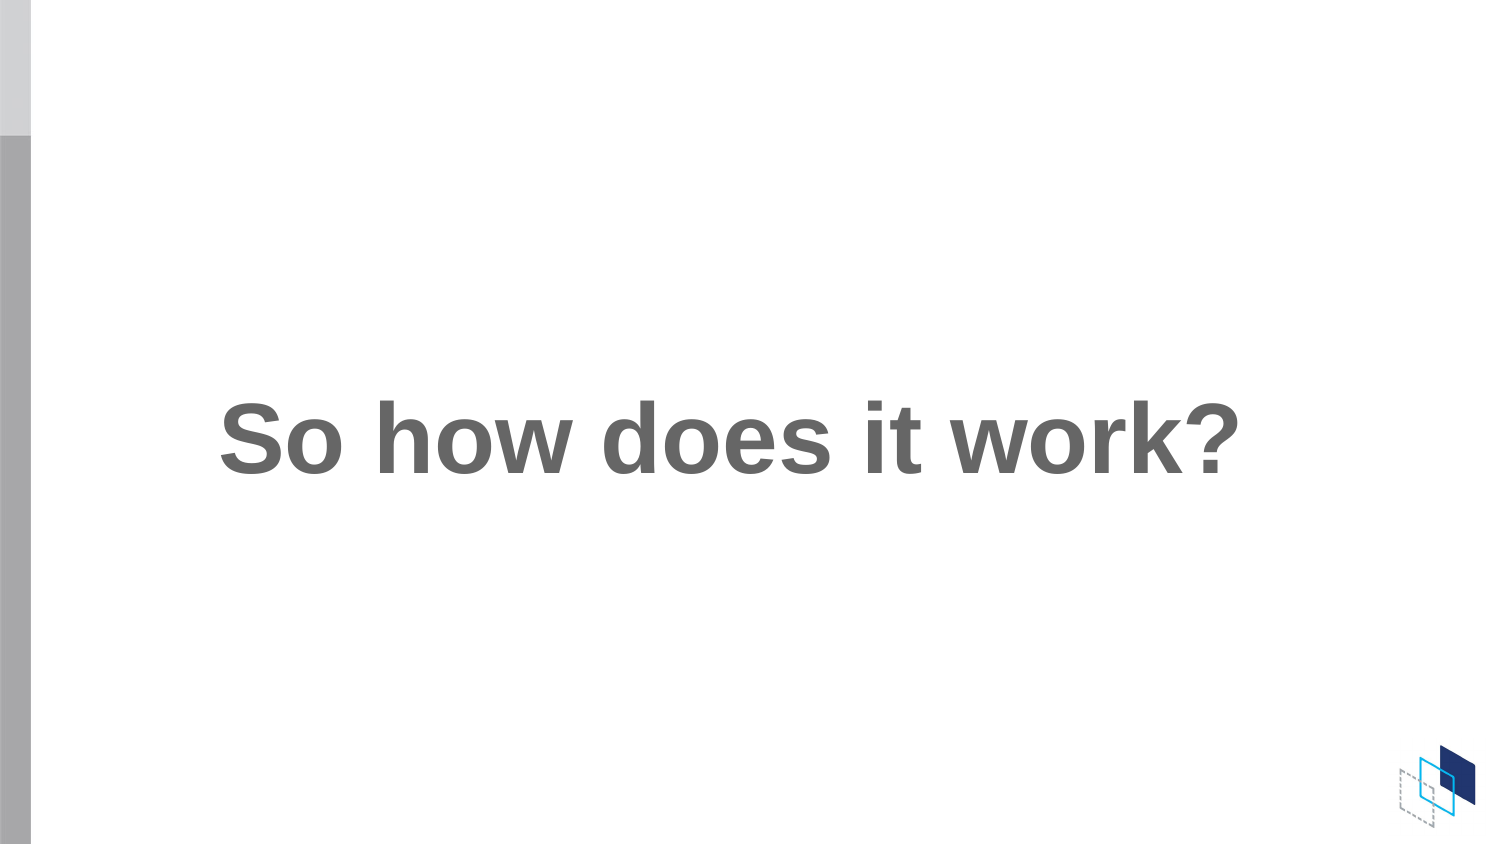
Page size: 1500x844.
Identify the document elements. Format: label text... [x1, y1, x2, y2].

list So how does it work? [75, 127, 1389, 739]
picture [1388, 738, 1486, 836]
picture [0, 0, 37, 844]
